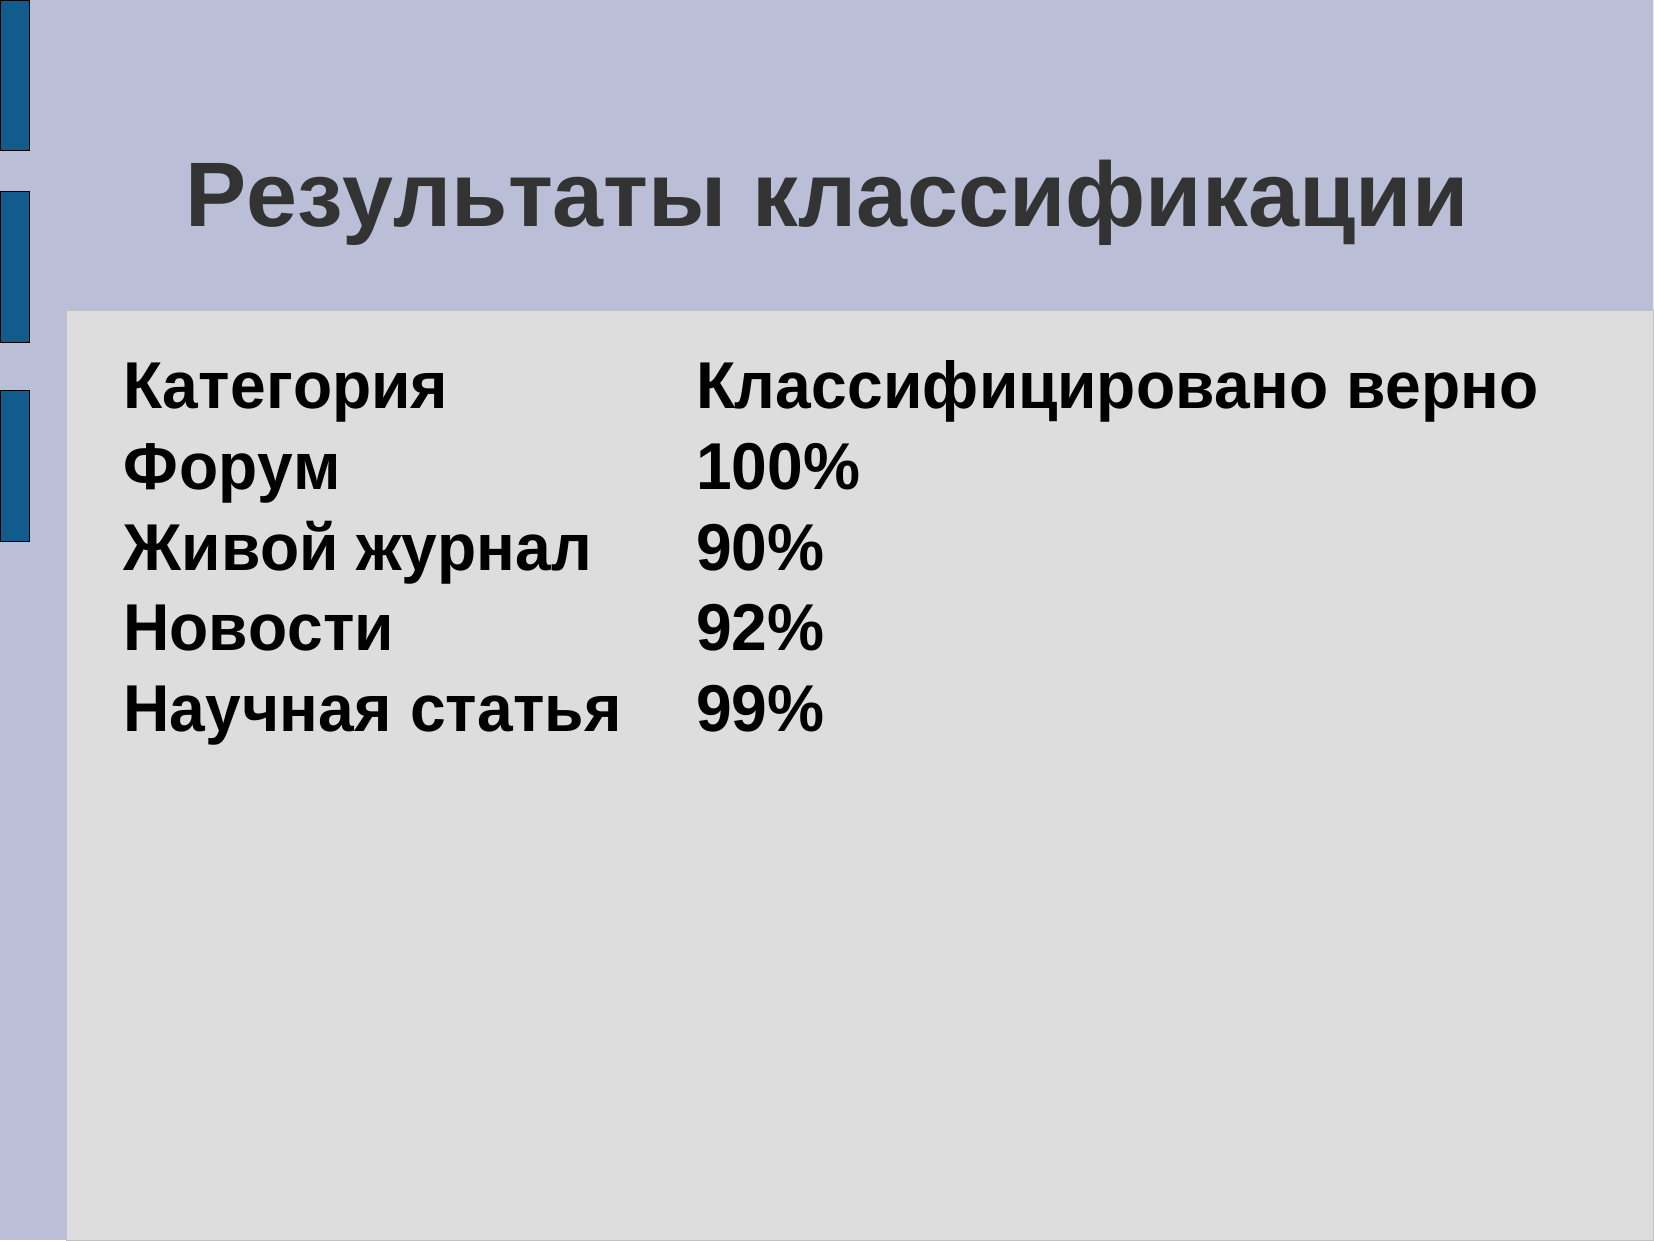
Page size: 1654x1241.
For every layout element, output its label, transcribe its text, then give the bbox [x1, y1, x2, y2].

chart [121, 344, 1553, 1172]
title Результаты классификации [121, 91, 1534, 299]
